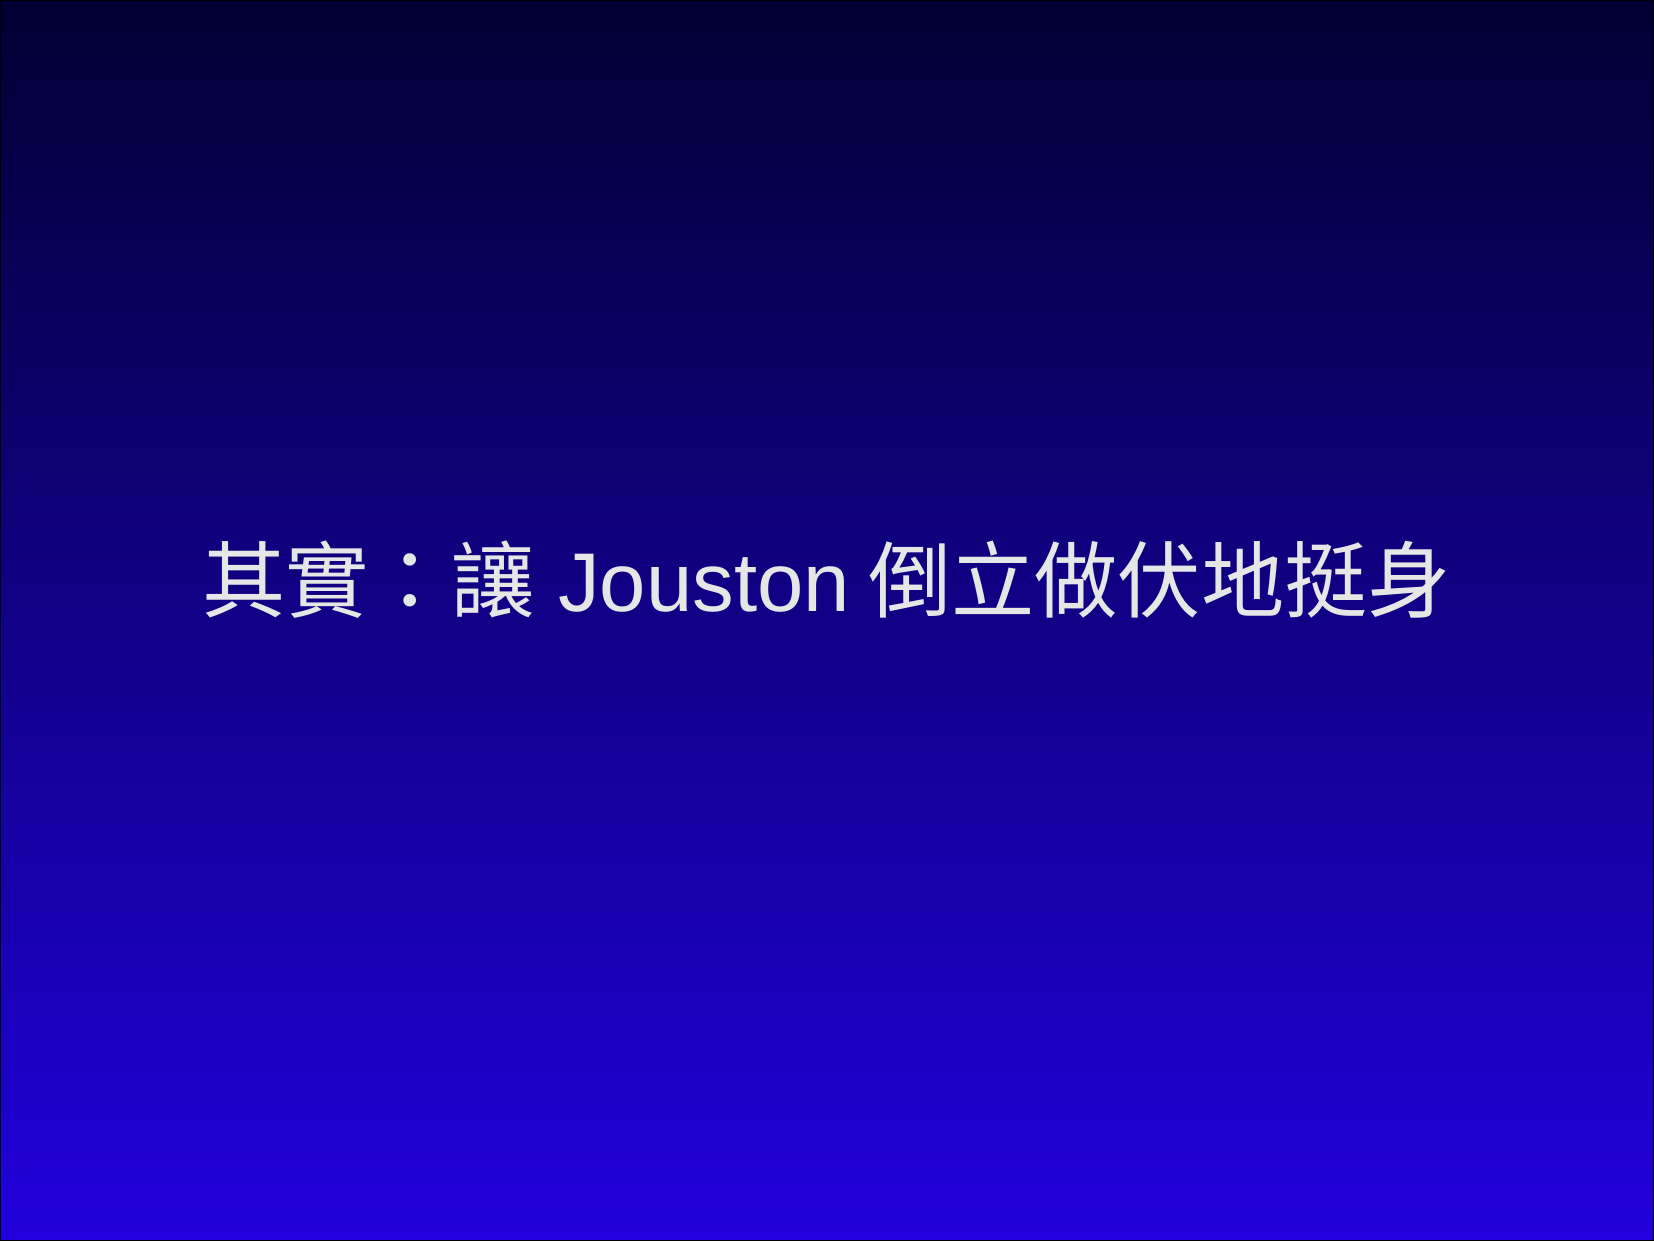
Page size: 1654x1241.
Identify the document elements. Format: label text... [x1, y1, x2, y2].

subtitle 其實：讓Jouston倒立做伏地挺身 [82, 56, 1571, 1102]
